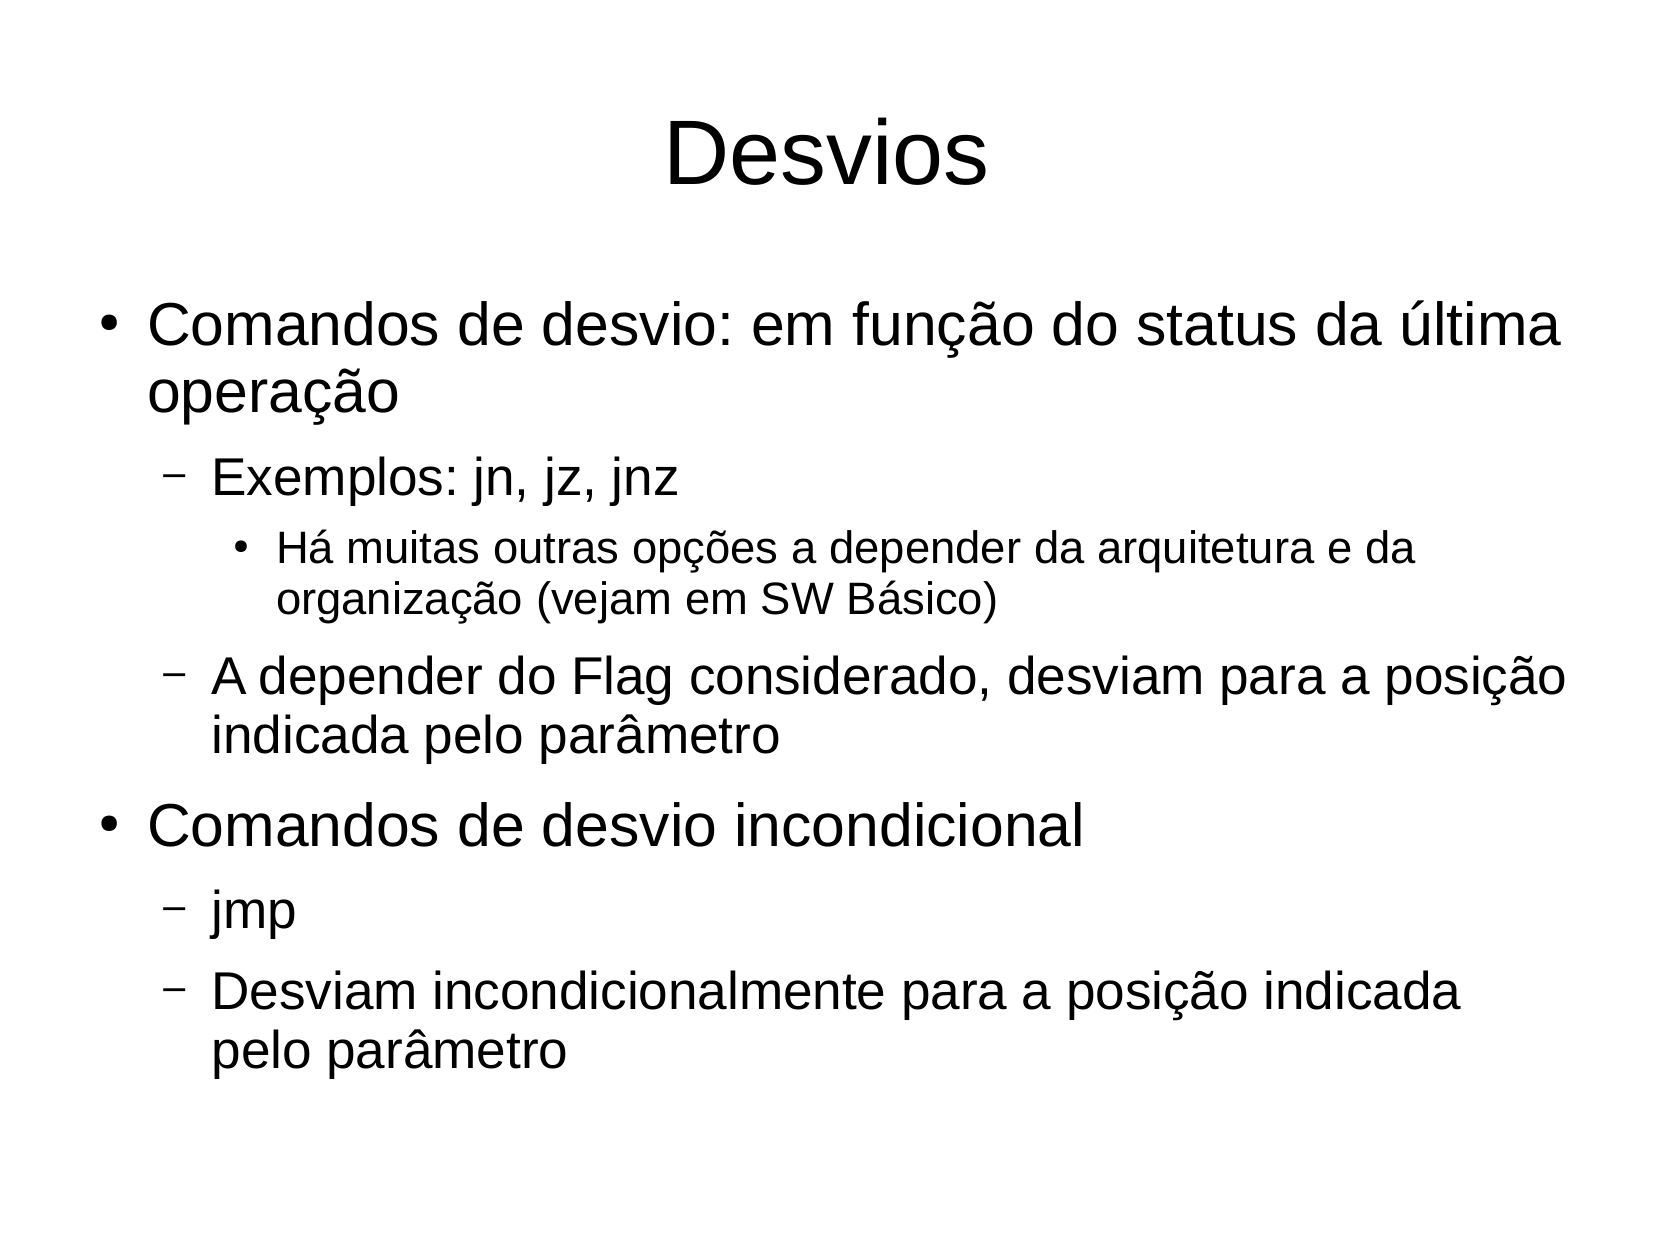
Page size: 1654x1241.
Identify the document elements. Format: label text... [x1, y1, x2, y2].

list Comandos de desvio: em função do status da última operação Exemplos: jn, jz, jnz Há muitas outras opções a depender da arquitetura e da organização (vejam em SW Básico) A depender do Flag considerado, desviam para a posição indicada pelo parâmetro Comandos de desvio incondicional jmp Desviam incondicionalmente para a posição indicada pelo parâmetro [82, 290, 1571, 1087]
title Desvios [82, 49, 1571, 257]
